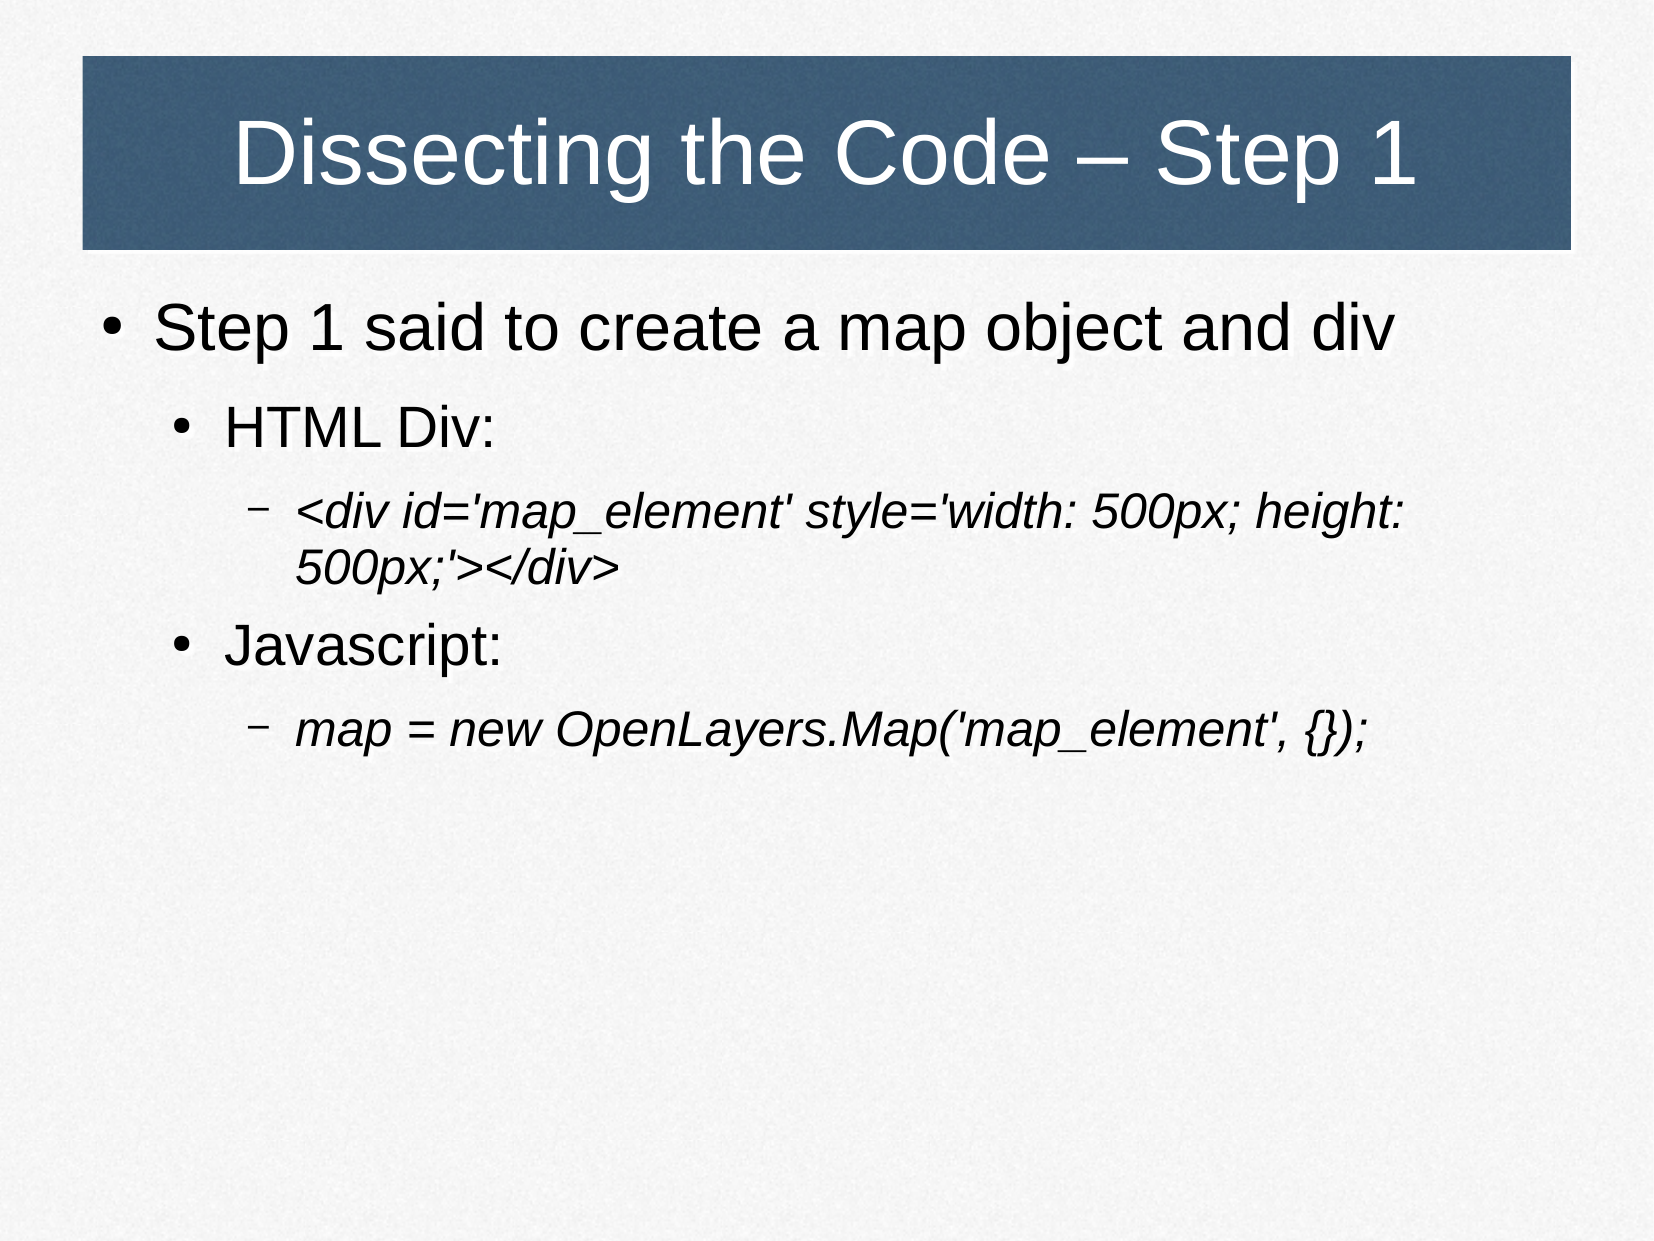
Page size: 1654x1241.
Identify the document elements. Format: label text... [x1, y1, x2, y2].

title Dissecting the Code – Step 1 [82, 56, 1571, 250]
list Step 1 said to create a map object and div HTML Div: <div id='map_element' style='width: 500px; height: 500px;'></div> Javascript: map = new OpenLayers.Map('map_element', {}); [82, 290, 1571, 1109]
picture [0, 0, 1654, 1241]
